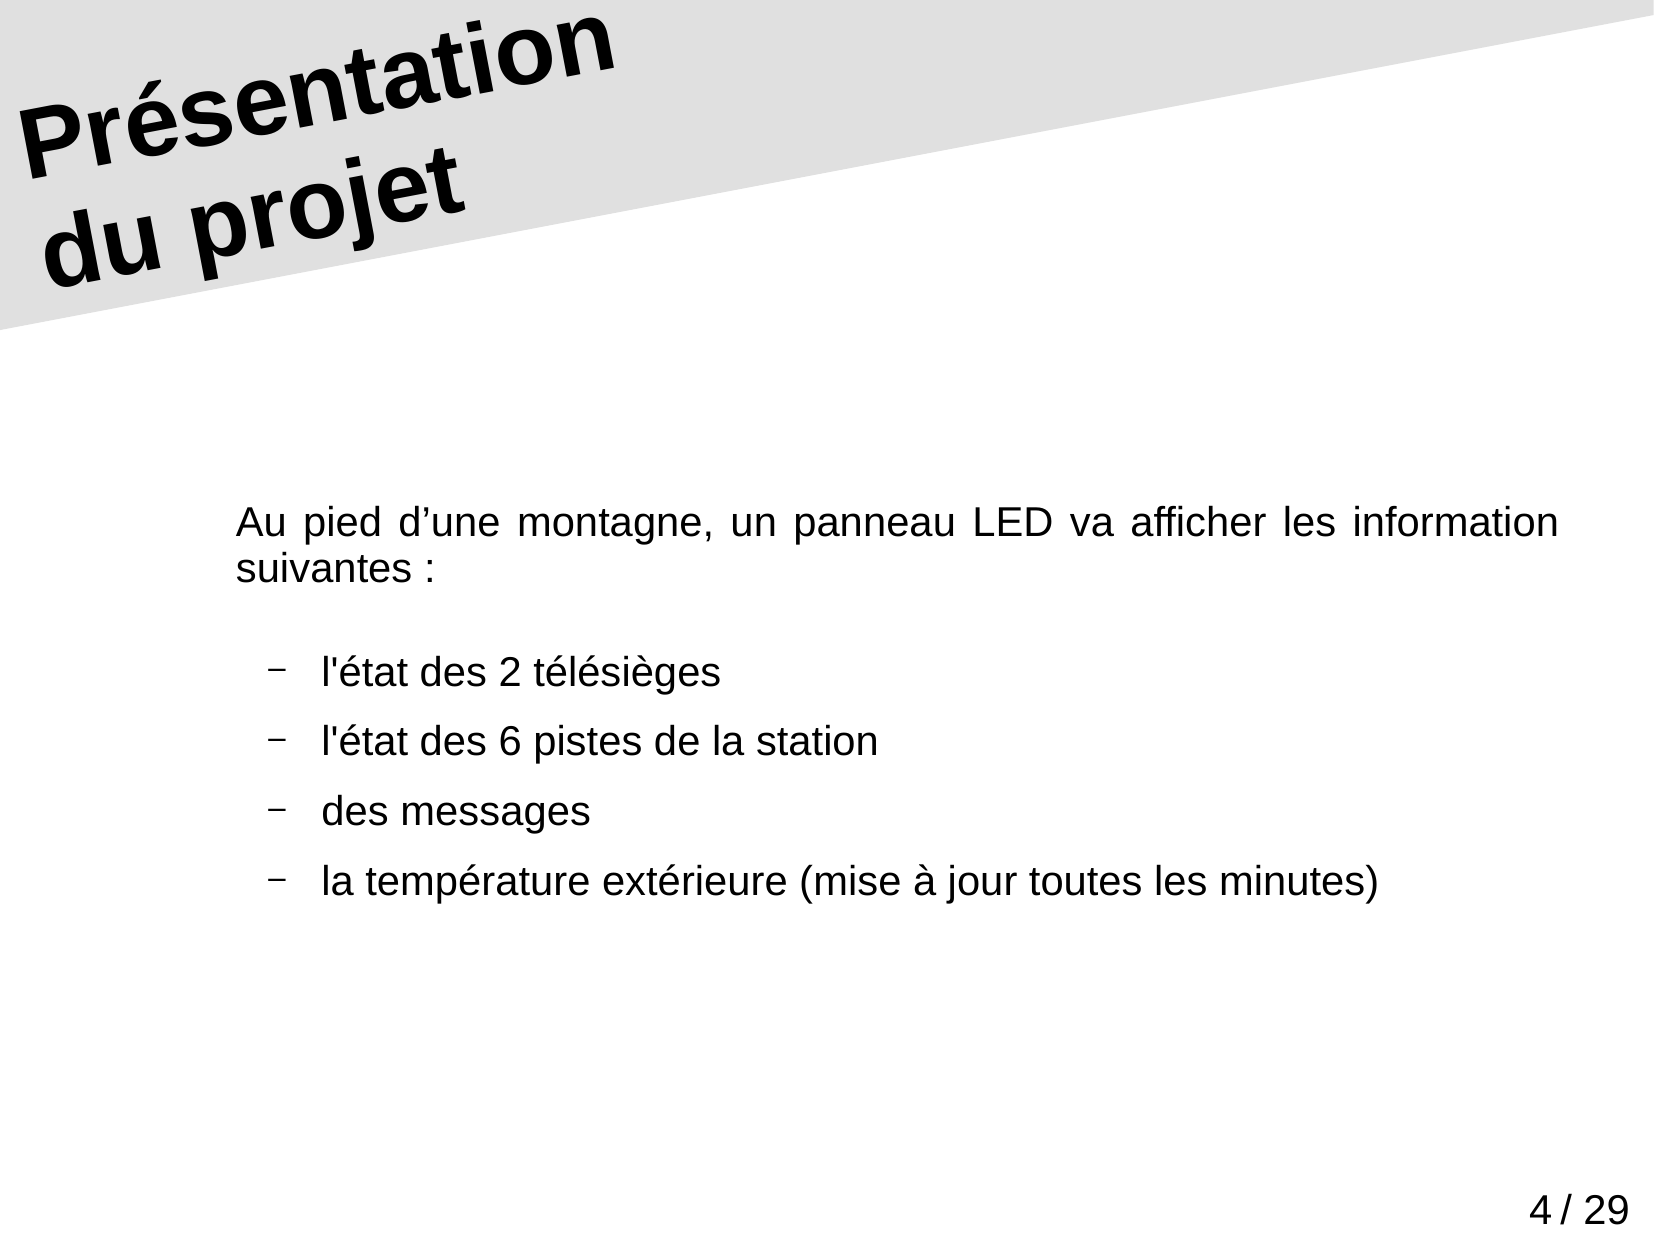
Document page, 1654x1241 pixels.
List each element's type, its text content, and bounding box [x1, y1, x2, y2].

title Présentation du projet [9, 0, 1514, 311]
list Au pied d’une montagne, un panneau LED va afficher les information suivantes : l'état des 2 télésièges l'état des 6 pistes de la station des messages la température extérieure (mise à jour toutes les minutes) [165, 498, 1561, 1241]
